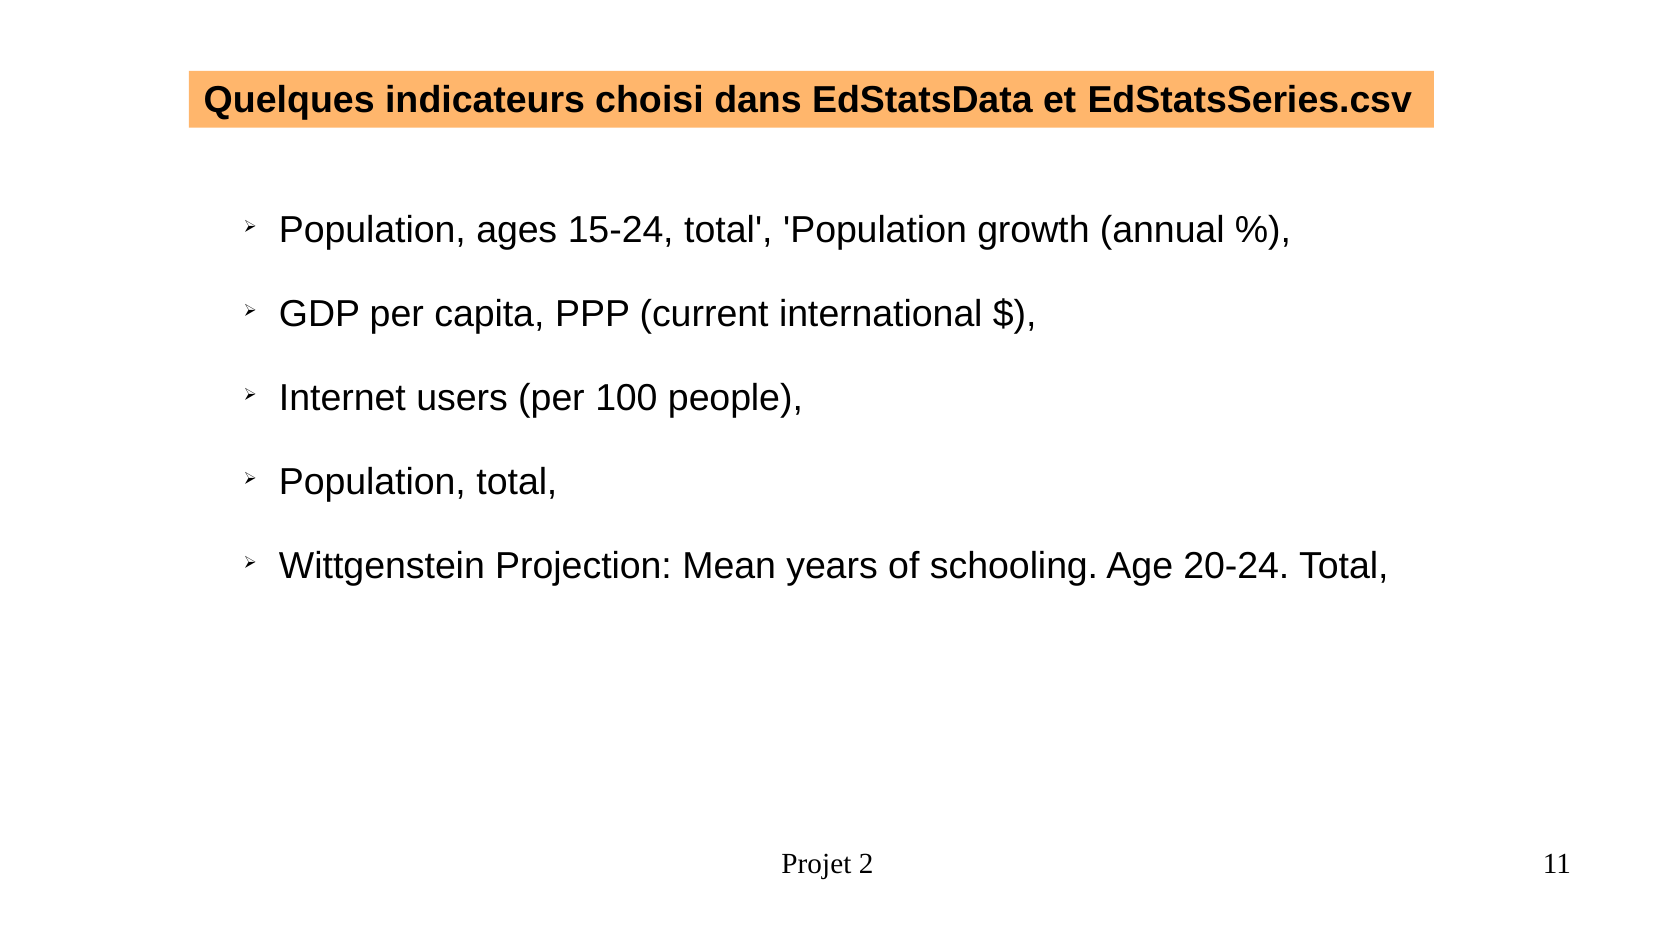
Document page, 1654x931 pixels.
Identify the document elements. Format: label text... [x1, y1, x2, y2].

text_box Quelques indicateurs choisi dans EdStatsData et EdStatsSeries.csv [188, 70, 1434, 128]
text_box Population, ages 15-24, total', 'Population growth (annual %), GDP per capita, PPP (current international $), Internet users (per 100 people), Population, total, Wittgenstein Projection: Mean years of schooling. Age 20-24. Total, [228, 200, 1490, 594]
